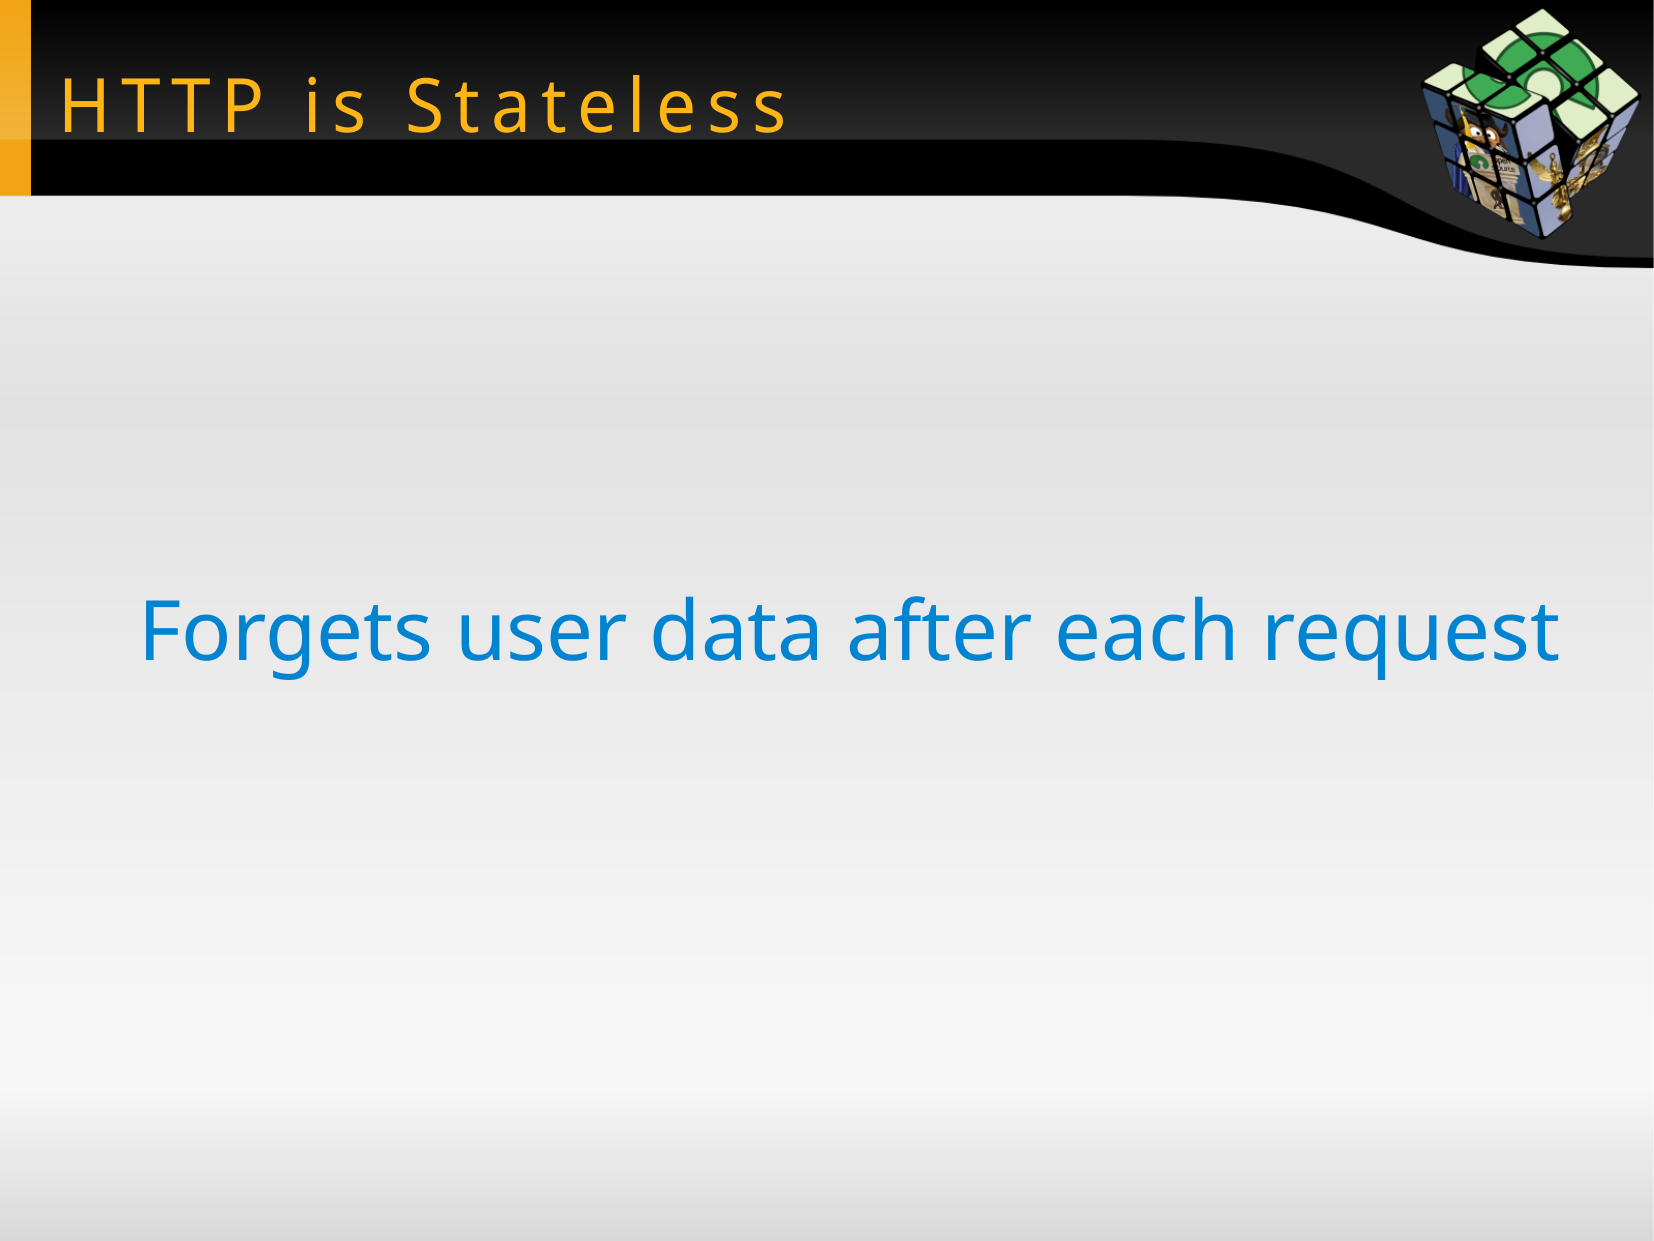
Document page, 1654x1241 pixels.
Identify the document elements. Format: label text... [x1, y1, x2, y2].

text_box Forgets user data after each request [122, 562, 1531, 674]
picture [0, 0, 1654, 1241]
title HTTP is Stateless [59, 29, 1270, 178]
